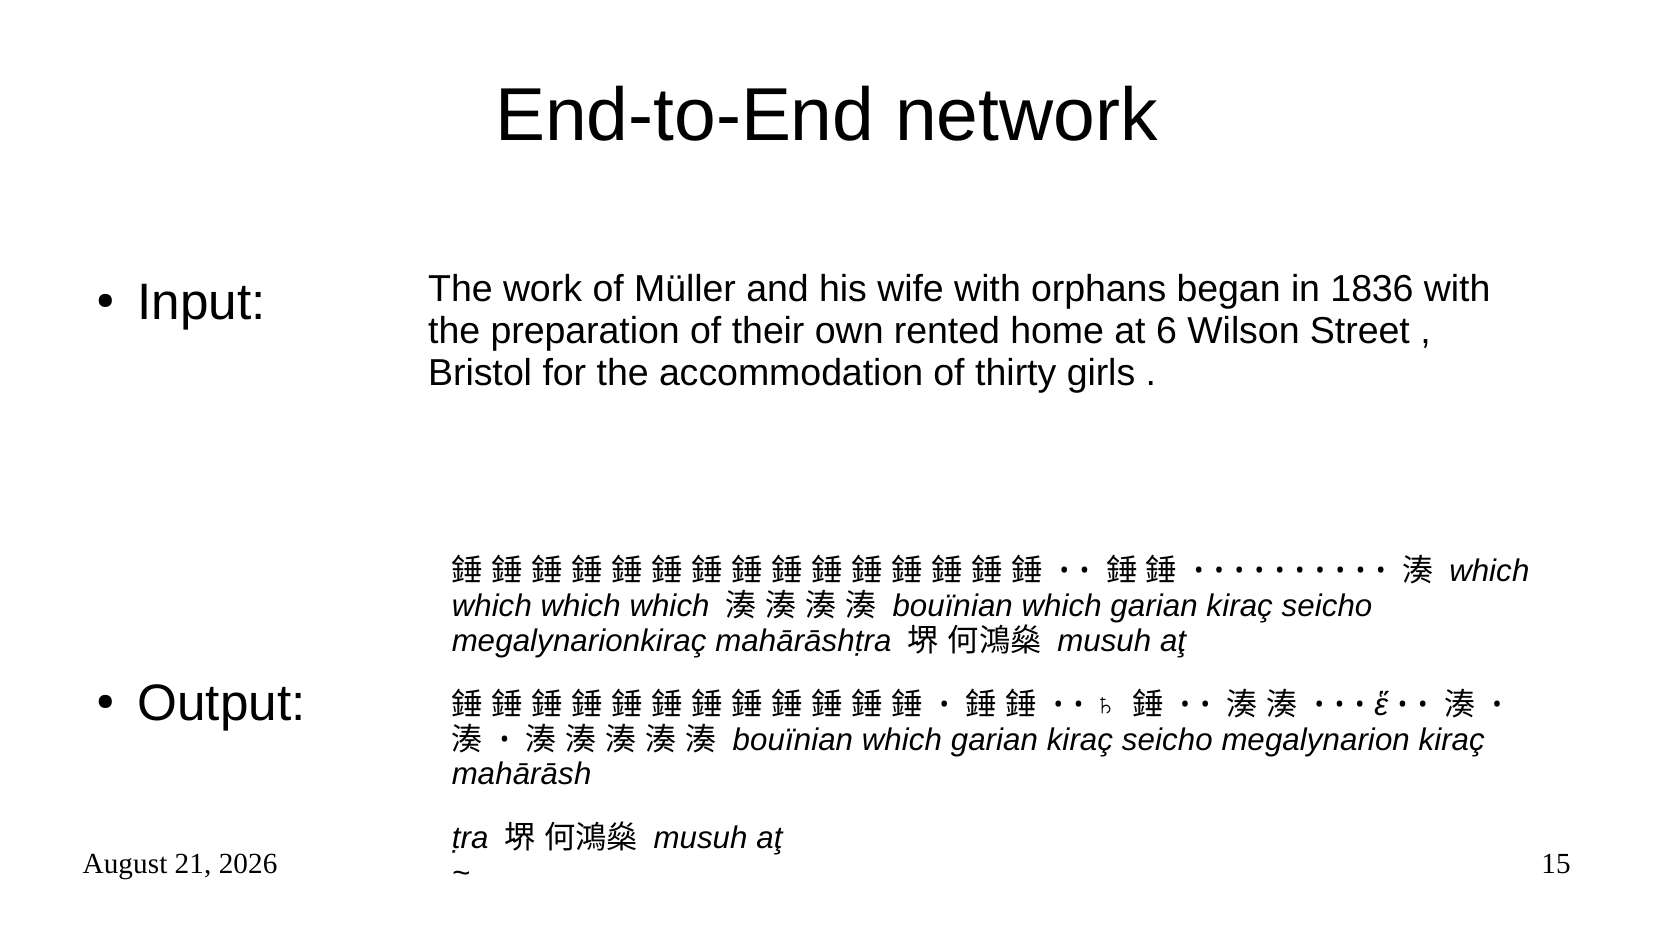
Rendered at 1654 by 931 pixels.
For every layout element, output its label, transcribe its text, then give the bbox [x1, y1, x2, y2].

text_box 錘 錘 錘 錘 錘 錘 錘 錘 錘 錘 錘 錘 錘 錘 錘 ᛫ ᛫ 錘 錘 ᛫ ᛫ ᛫ ᛫ ᛫ ᛫ ᛫ ᛫ ᛫ ᛫ 湊 which which which which 湊 湊 湊 湊 bouïnian which garian kiraç seicho megalynarionkiraç mahārāshṭra 堺 何鴻燊 musuh aţ 錘 錘 錘 錘 錘 錘 錘 錘 錘 錘 錘 錘 ᛫ 錘 錘 ᛫ ᛫ ♄ 錘 ᛫ ᛫ 湊 湊 ᛫ ᛫ ᛫ ἕ ᛫ ᛫ 湊 ᛫ 湊 ᛫ 湊 湊 湊 湊 湊 bouïnian which garian kiraç seicho megalynarion kiraç mahārāsh ṭra 堺 何鴻燊 musuh aţ ~ [437, 545, 1548, 898]
title End-to-End network [82, 37, 1571, 192]
list Input: Output: [82, 192, 1571, 733]
text_box The work of Müller and his wife with orphans began in 1836 with the preparation of their own rented home at 6 Wilson Street , Bristol for the accommodation of thirty girls . [413, 259, 1524, 443]
